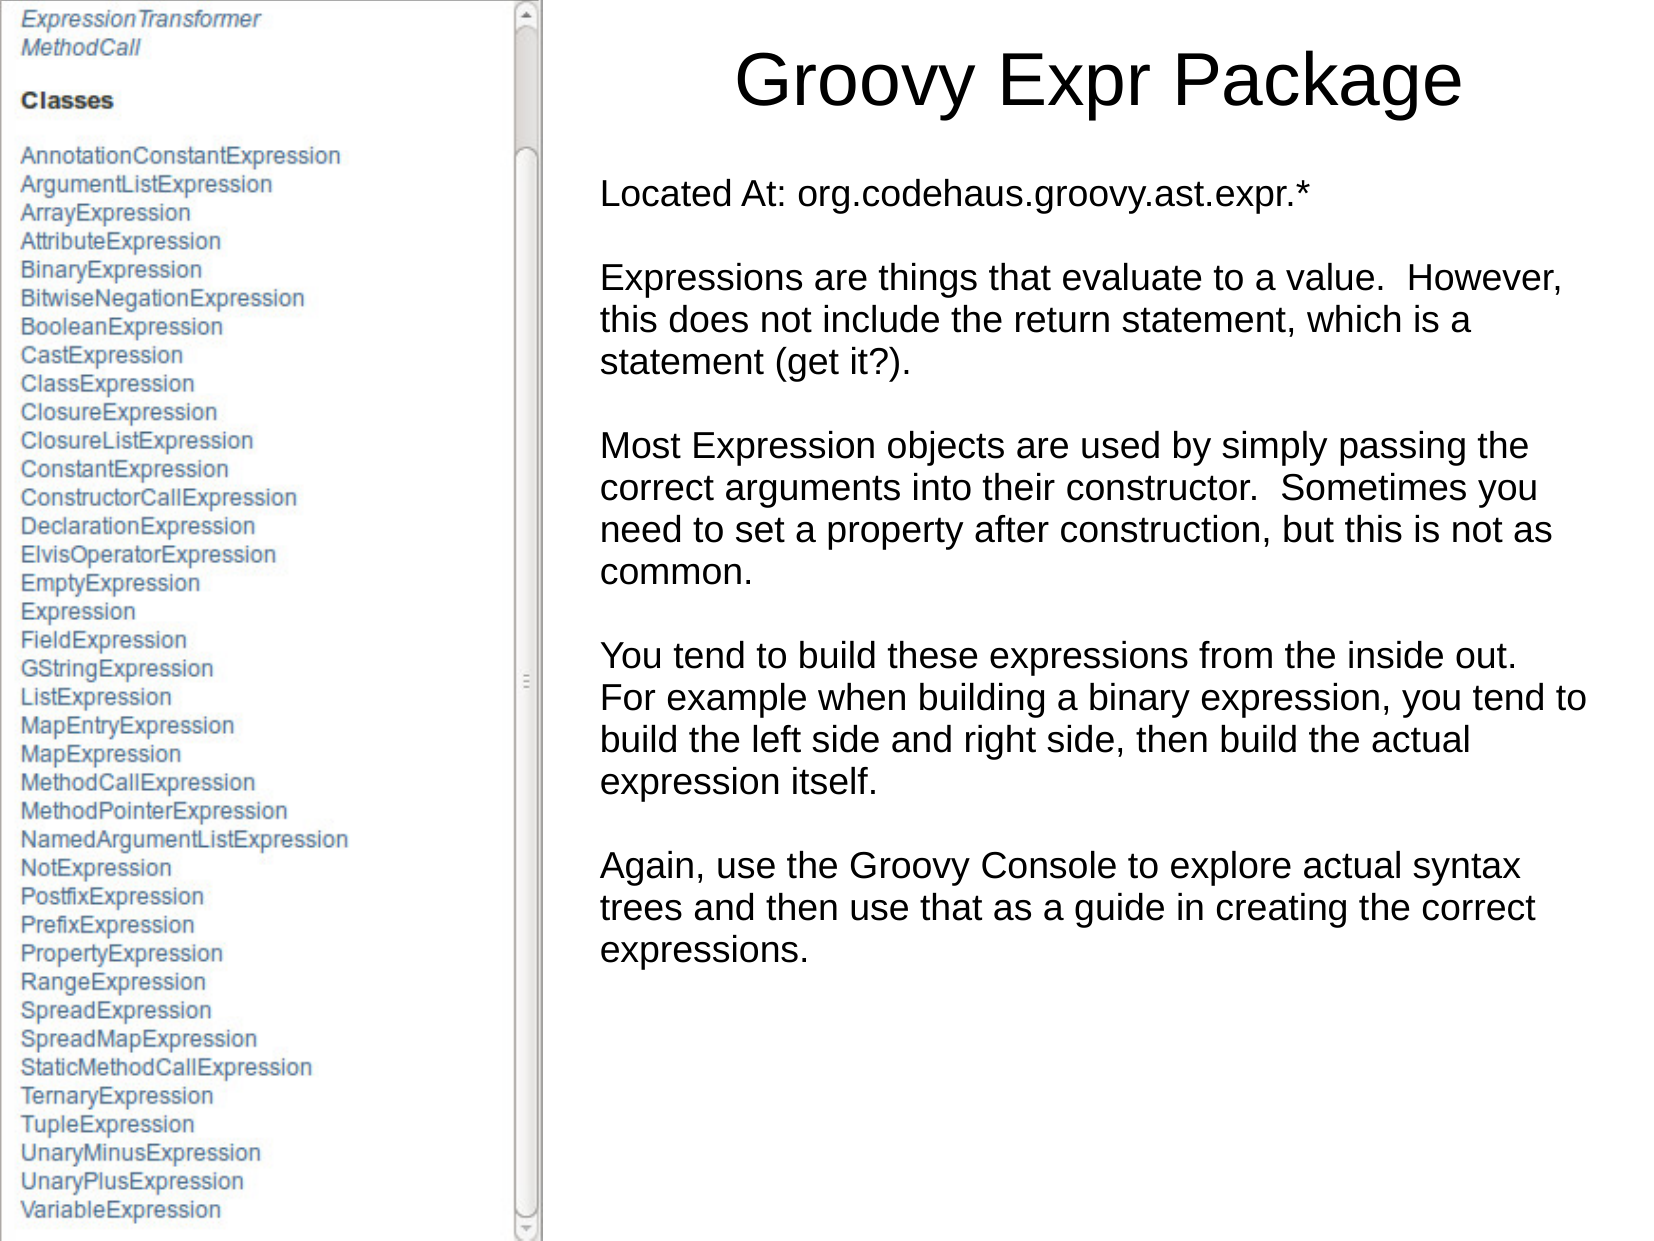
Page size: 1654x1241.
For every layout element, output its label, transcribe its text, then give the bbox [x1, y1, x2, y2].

text_box Groovy Expr Package [720, 30, 1486, 129]
text_box Located At: org.codehaus.groovy.ast.expr.* Expressions are things that evaluate to a value. However, this does not include the return statement, which is a statement (get it?). Most Expression objects are used by simply passing the correct arguments into their constructor. Sometimes you need to set a property after construction, but this is not as common. You tend to build these expressions from the inside out. For example when building a binary expression, you tend to build the left side and right side, then build the actual expression itself. Again, use the Groovy Console to explore actual syntax trees and then use that as a guide in creating the correct expressions. [585, 165, 1606, 978]
picture [0, 0, 543, 1241]
